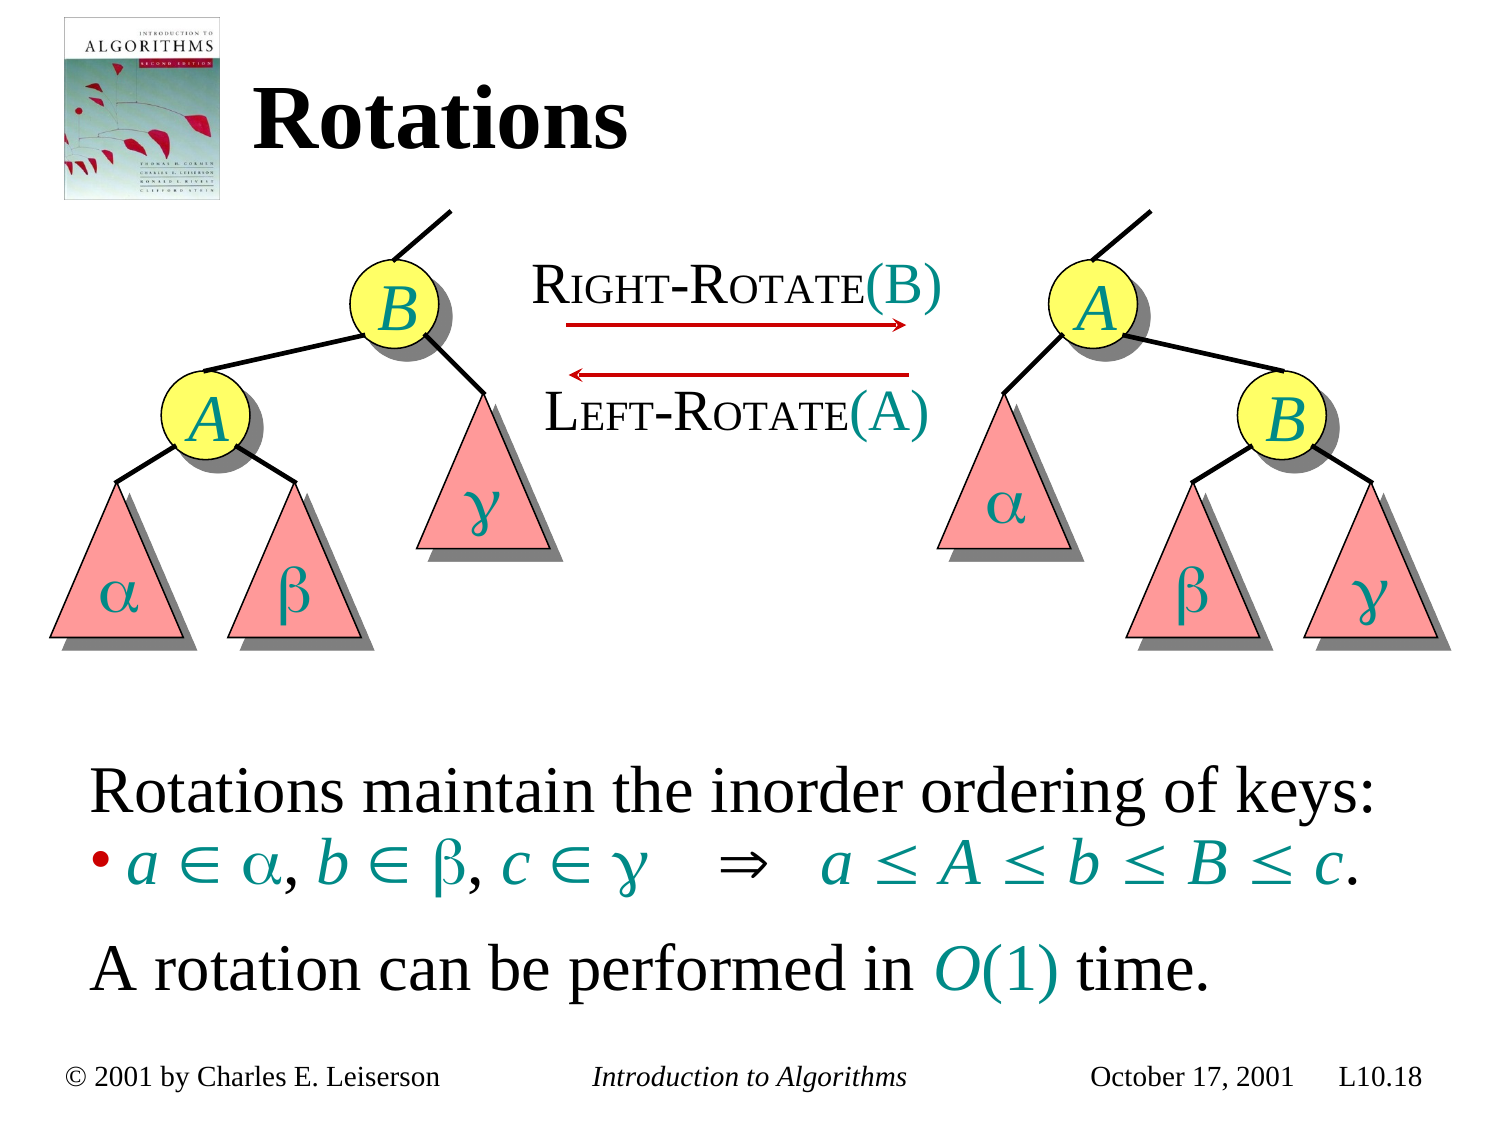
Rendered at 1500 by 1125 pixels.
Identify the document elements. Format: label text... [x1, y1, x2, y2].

text_box Introduction to Algorithms [577, 1049, 923, 1101]
text_box  [227, 481, 362, 638]
text_box Rotations maintain the inorder ordering of keys: a  , b  , c   a  A  b  B  c. [75, 747, 1469, 907]
text_box  [416, 392, 550, 549]
text_box  [1126, 481, 1260, 638]
text_box  [49, 481, 184, 638]
text_box A [1048, 259, 1138, 349]
text_box  [937, 392, 1071, 549]
text_box B [1237, 371, 1327, 460]
text_box October 17, 2001 L10.<number> [982, 1049, 1438, 1101]
title Rotations [237, 24, 1475, 213]
text_box LEFT-ROTATE(A) [529, 364, 946, 451]
text_box A rotation can be performed in O(1) time. [75, 915, 1227, 1012]
text_box RIGHT-ROTATE(B) [516, 237, 959, 323]
text_box  [1304, 481, 1438, 638]
picture [64, 17, 220, 200]
text_box A [161, 370, 250, 460]
text_box B [349, 259, 439, 349]
